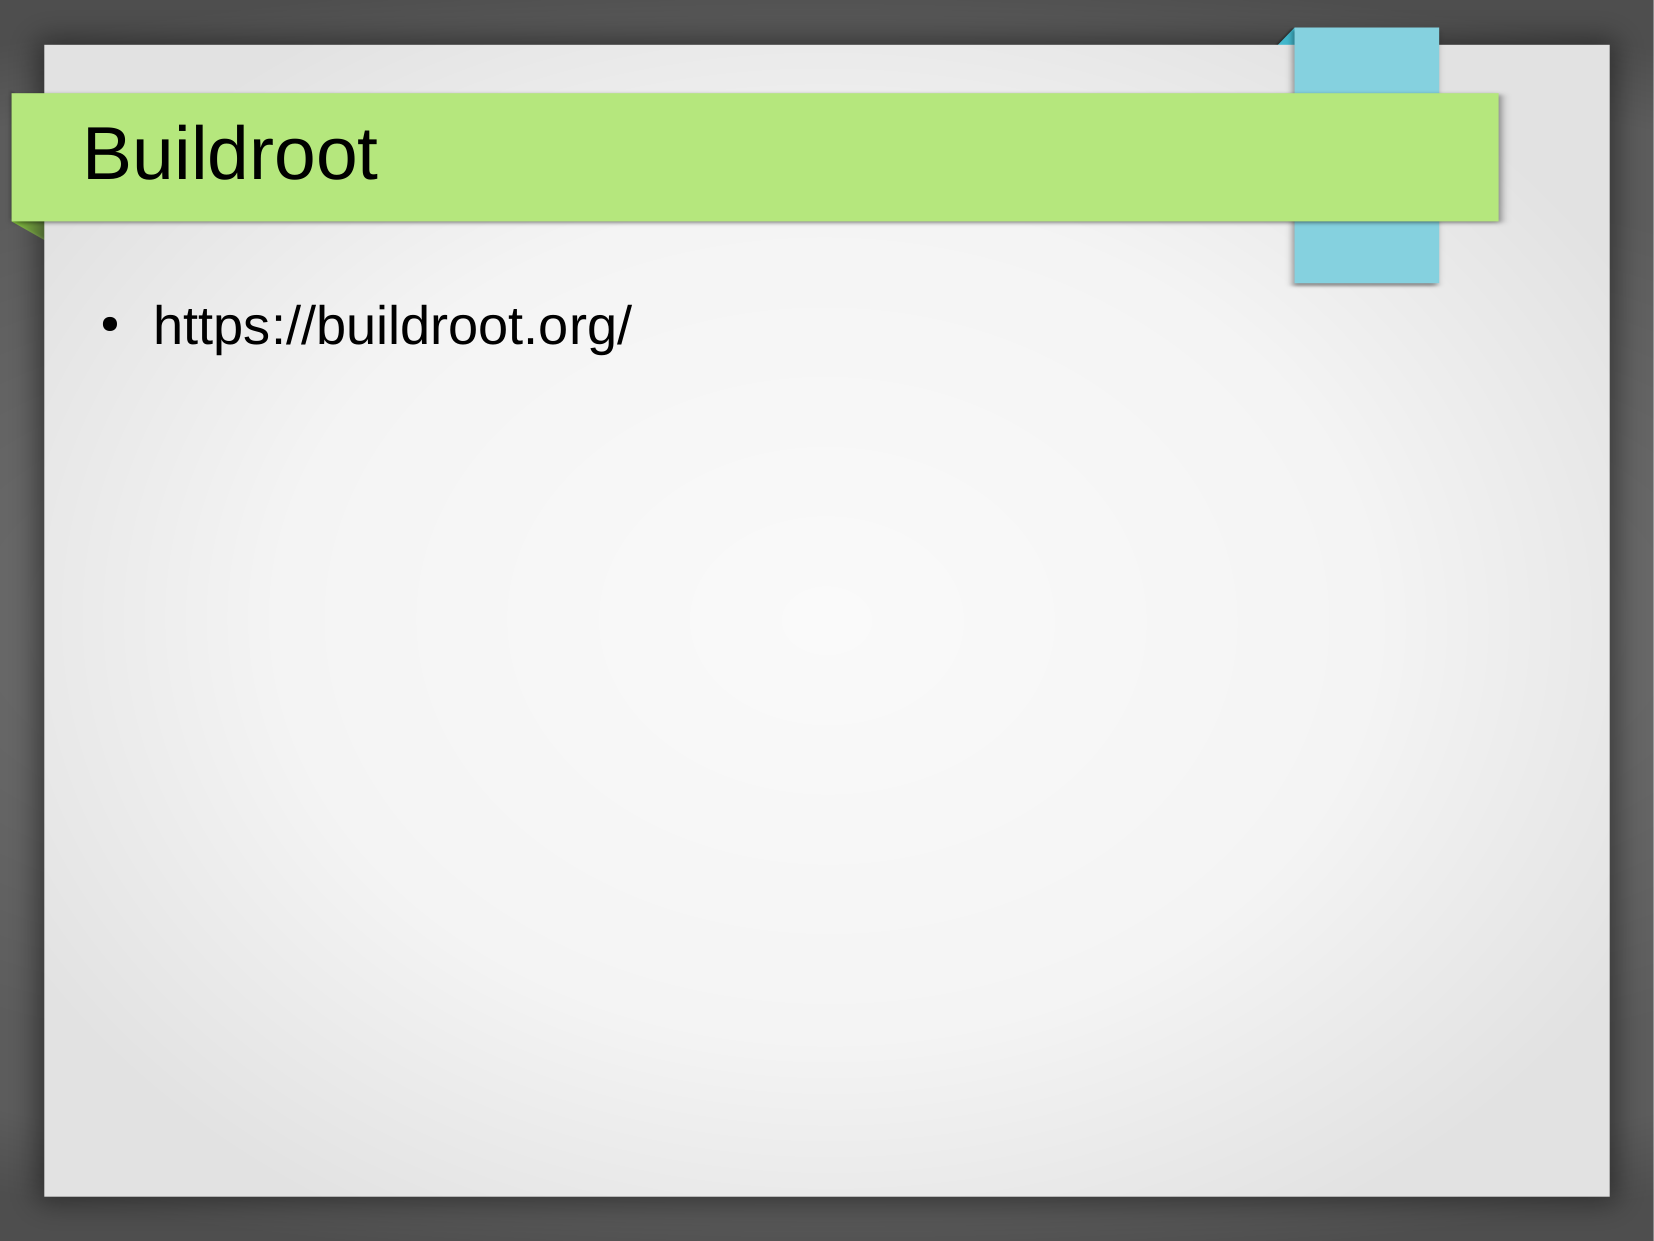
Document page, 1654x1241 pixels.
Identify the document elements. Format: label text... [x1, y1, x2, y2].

title Buildroot [82, 94, 1264, 213]
picture [0, 0, 1654, 1241]
list https://buildroot.org/ [82, 295, 1571, 1015]
